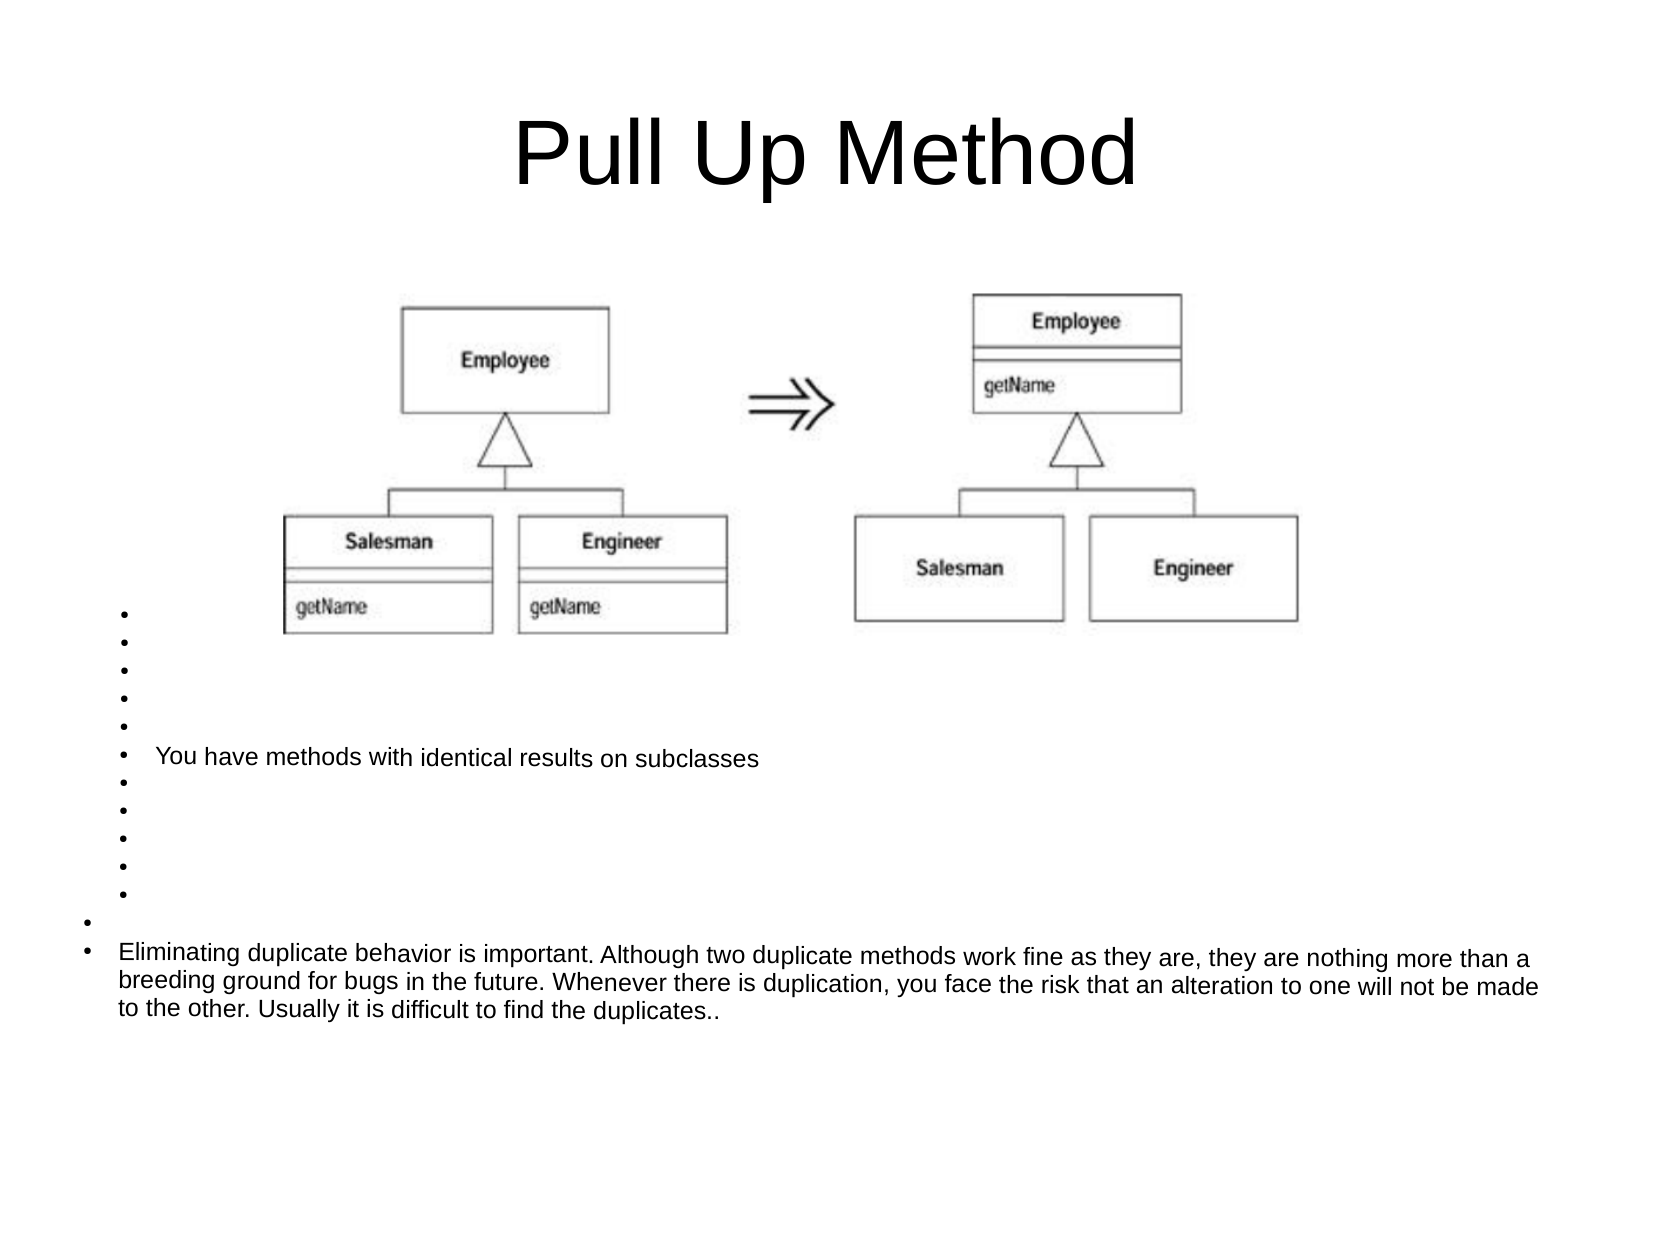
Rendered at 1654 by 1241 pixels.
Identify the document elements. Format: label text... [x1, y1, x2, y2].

title Pull Up Method [82, 49, 1571, 257]
picture [200, 278, 1386, 650]
subtitle You have methods with identical results on subclasses Eliminating duplicate behavior is important. Although two duplicate methods work fine as they are, they are nothing more than a breeding ground for bugs in the future. Whenever there is duplication, you face the risk that an alteration to one will not be made to the other. Usually it is difficult to find the duplicates.. [82, 603, 1548, 1028]
